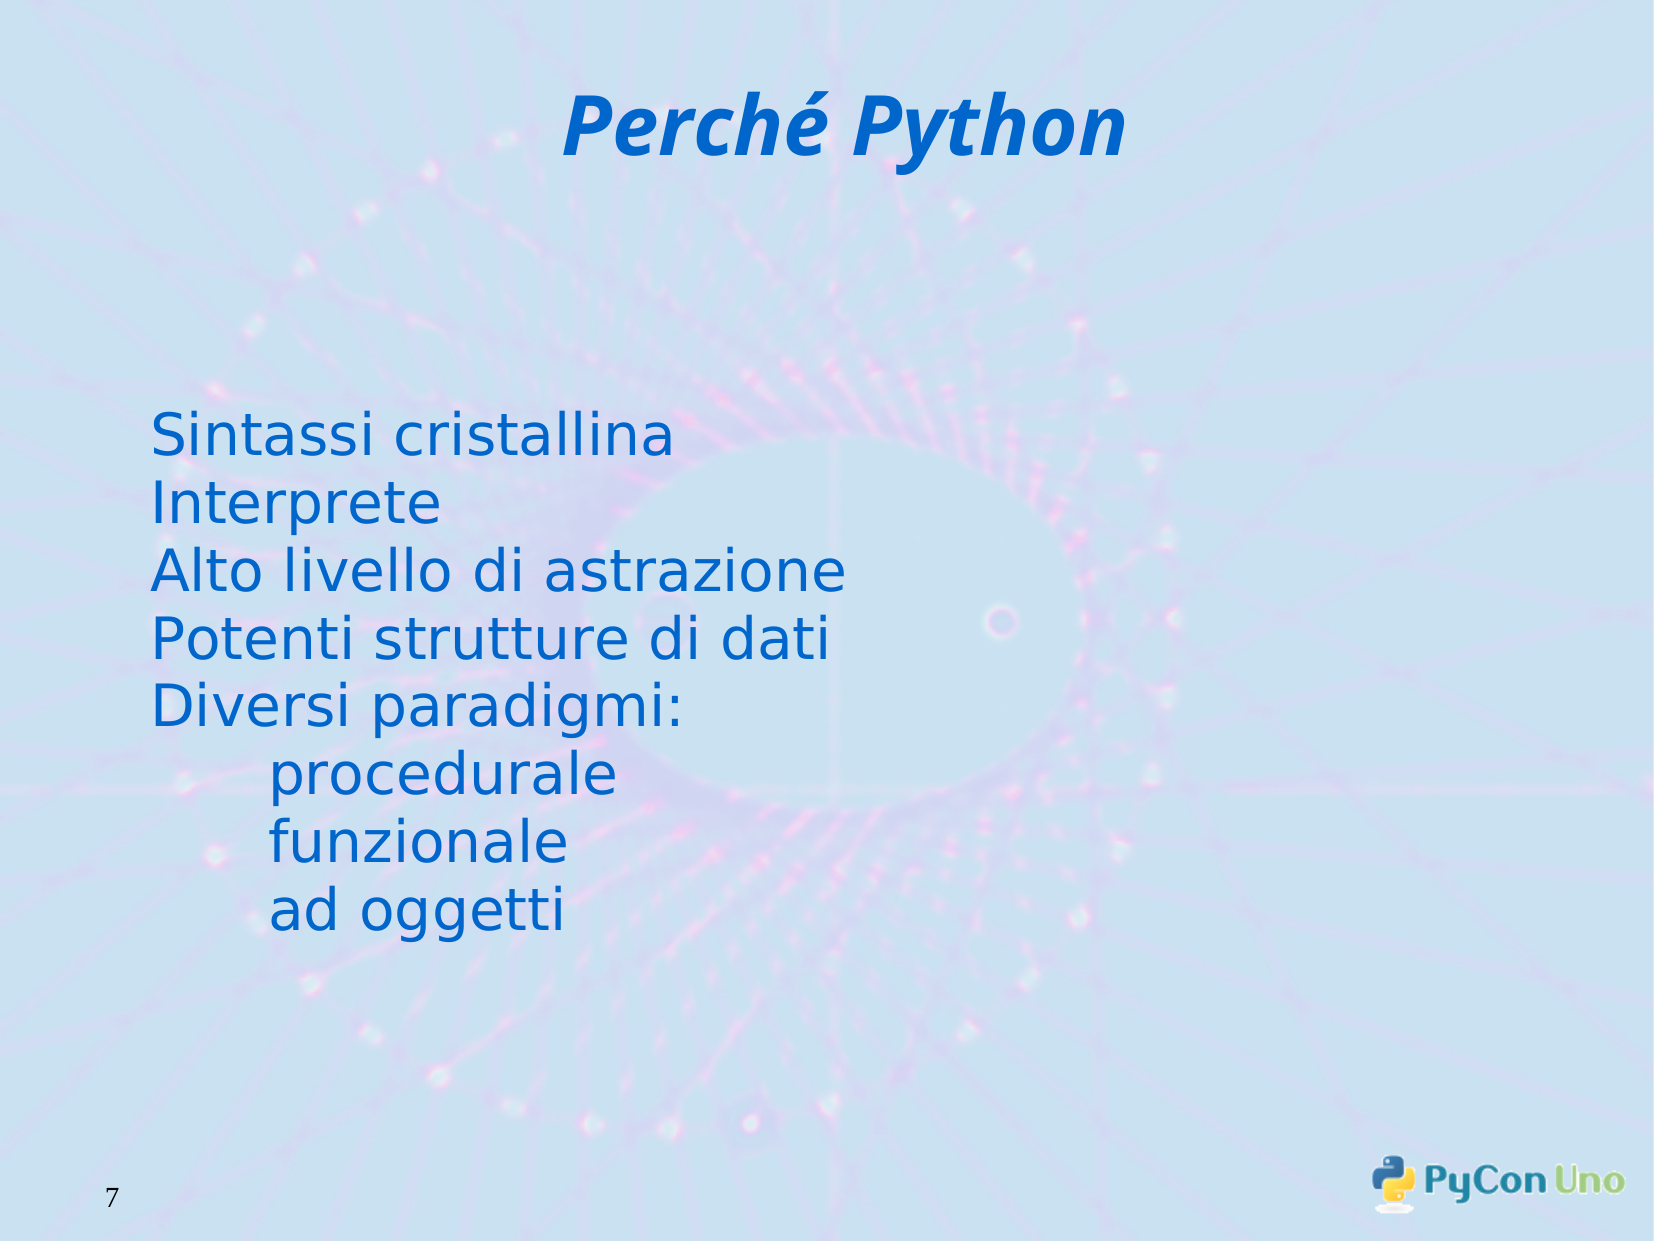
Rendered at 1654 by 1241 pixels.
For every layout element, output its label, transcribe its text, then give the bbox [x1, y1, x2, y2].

subtitle Sintassi cristallina Interprete Alto livello di astrazione Potenti strutture di dati Diversi paradigmi: procedurale funzionale ad oggetti [150, 282, 1541, 1064]
picture [0, 0, 1654, 1241]
title Perché Python [139, 19, 1552, 227]
